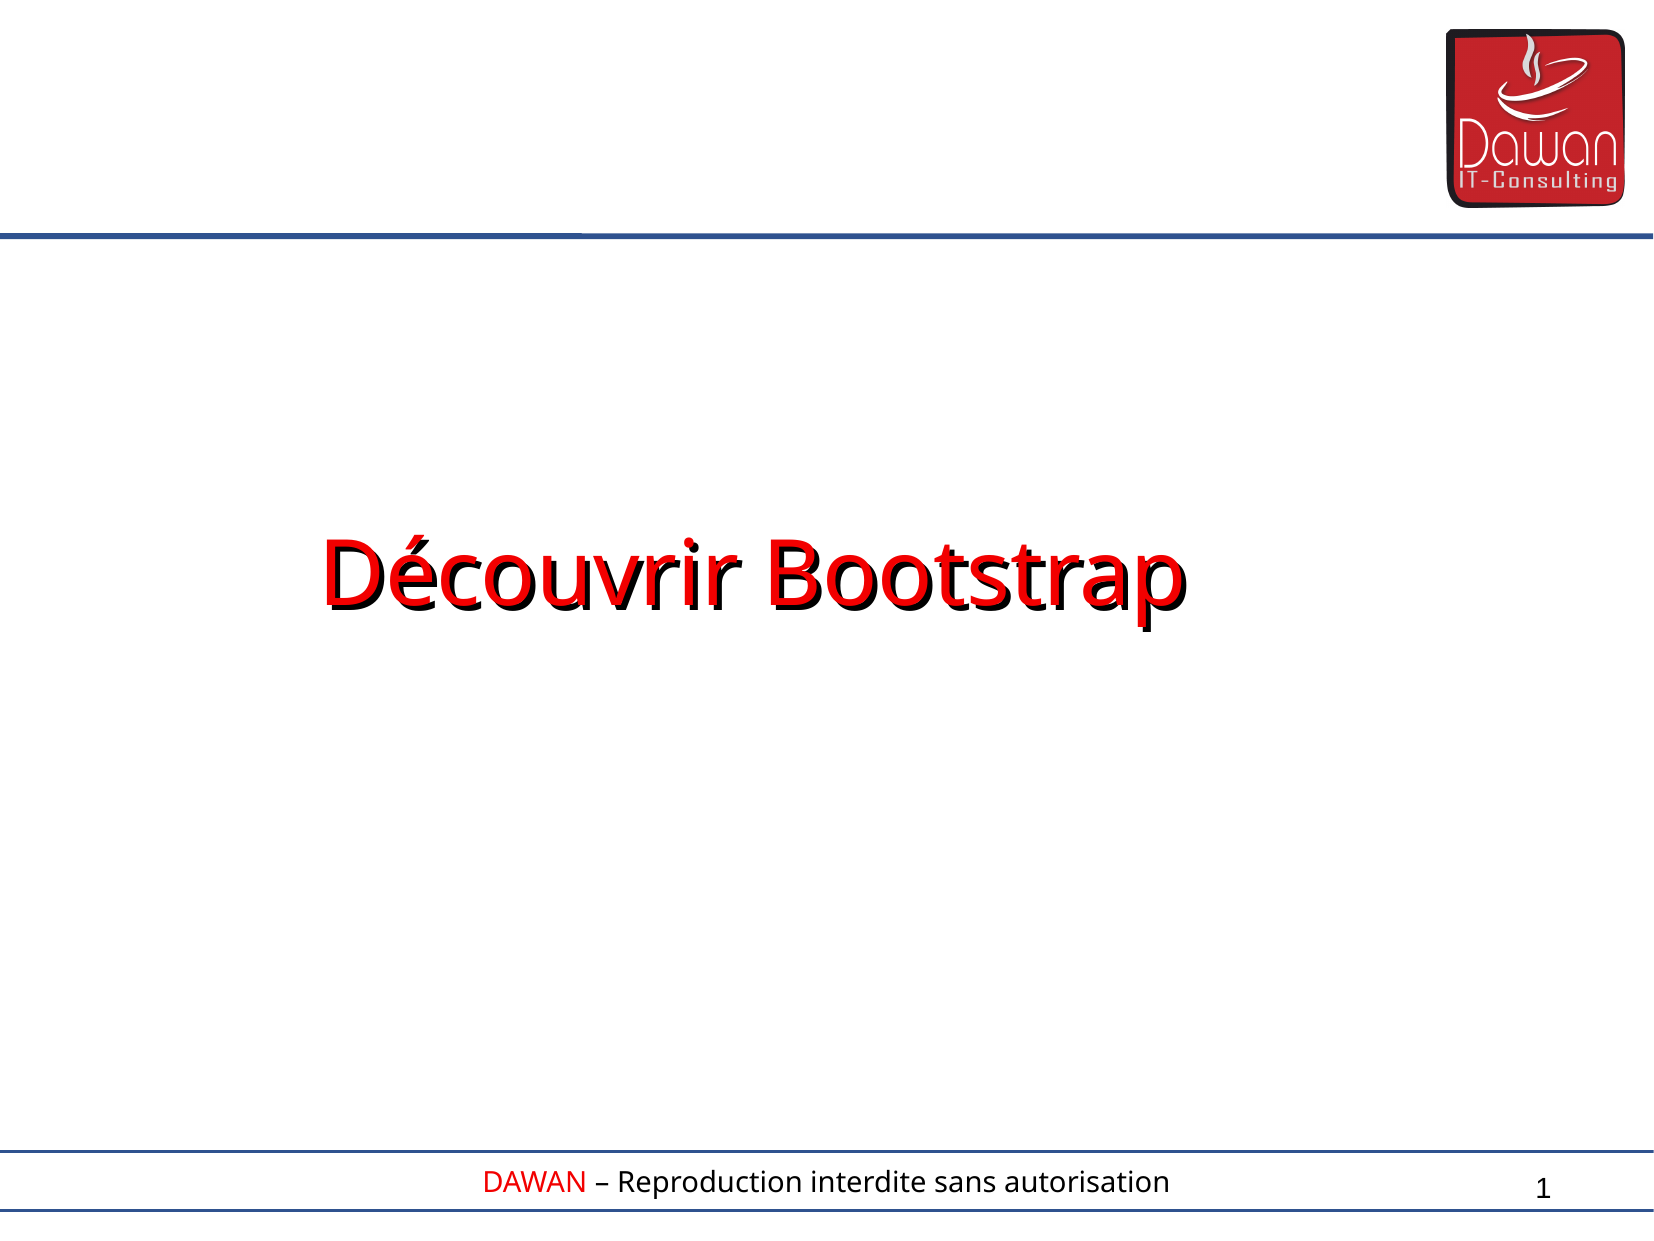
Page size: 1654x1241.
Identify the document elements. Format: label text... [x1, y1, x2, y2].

subtitle Découvrir Bootstrap [59, 29, 1447, 1109]
text_box [1535, 1169, 1595, 1234]
